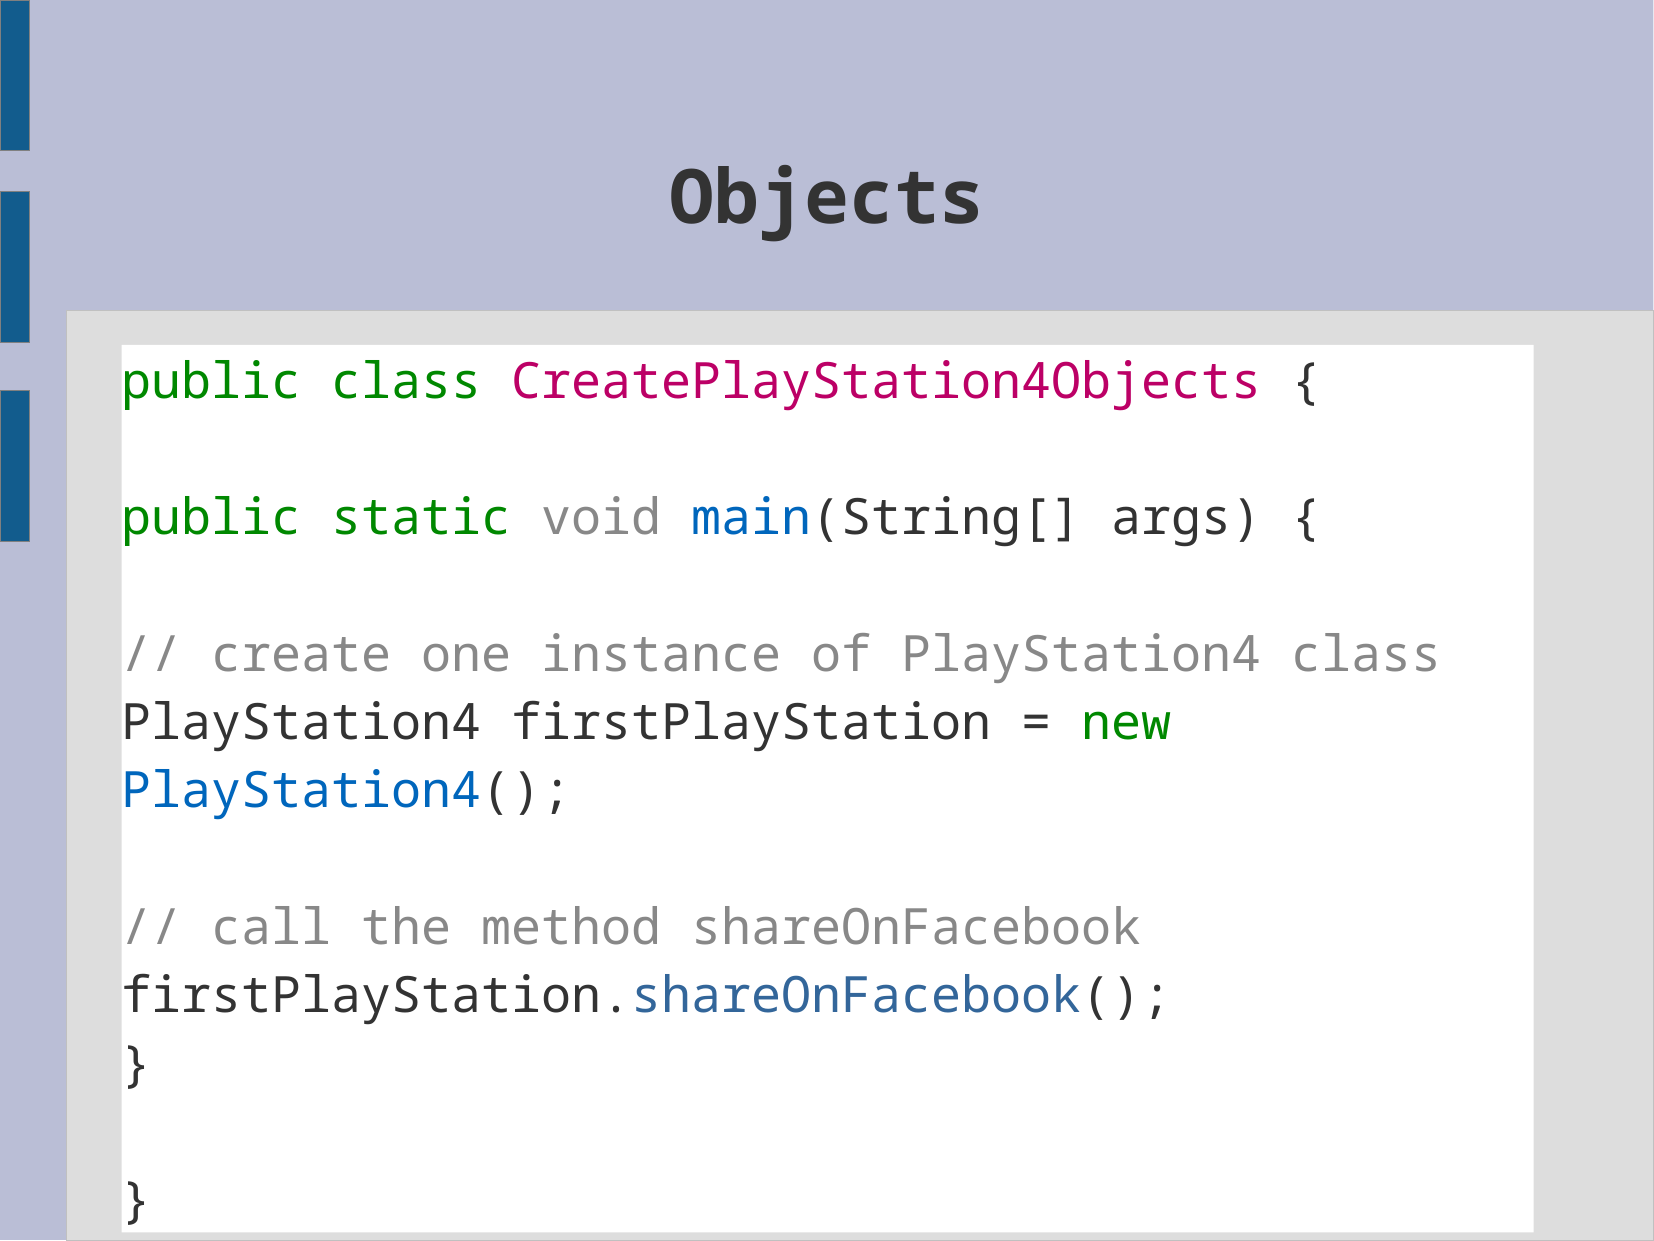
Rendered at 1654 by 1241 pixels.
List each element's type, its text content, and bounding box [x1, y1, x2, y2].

list public class CreatePlayStation4Objects { public static void main(String[] args) { // create one instance of PlayStation4 class PlayStation4 firstPlayStation = new PlayStation4(); // call the method shareOnFacebook firstPlayStation.shareOnFacebook(); } } [121, 344, 1534, 1134]
title Objects [121, 91, 1534, 299]
